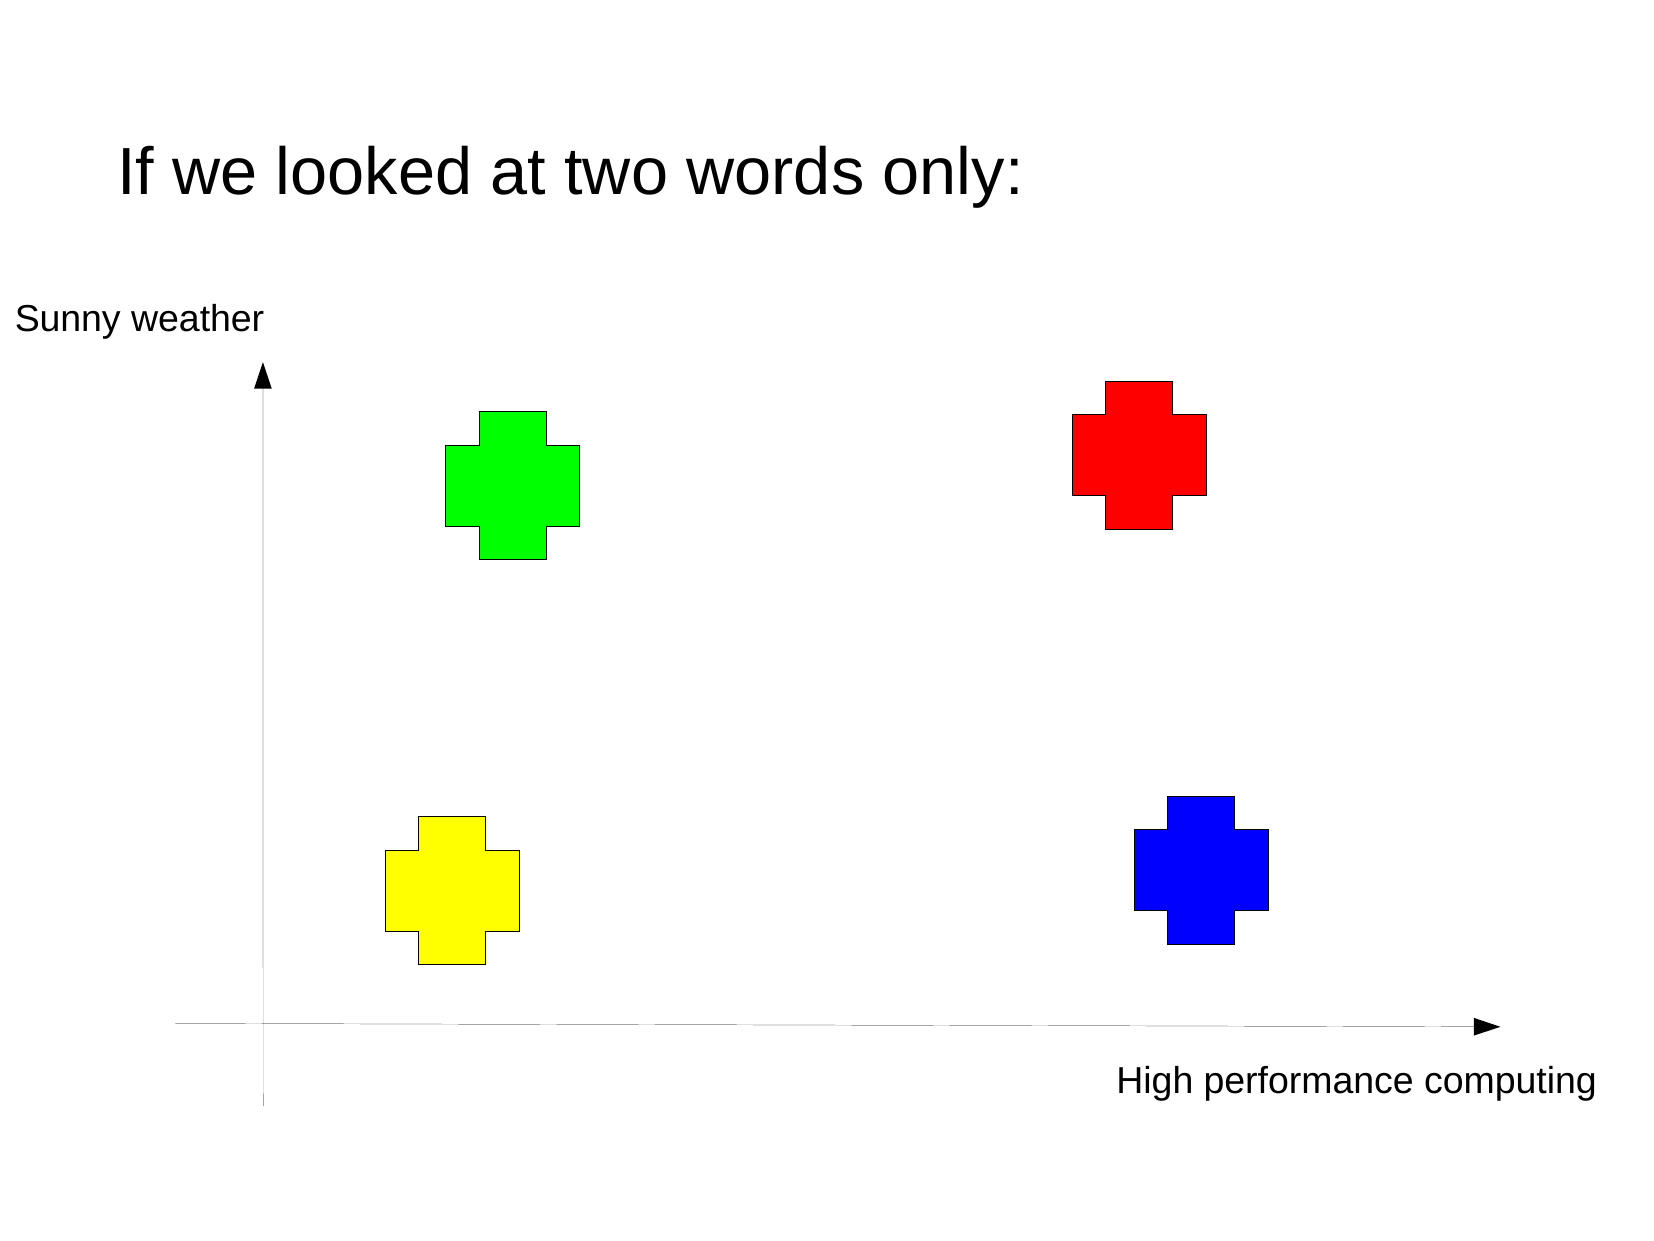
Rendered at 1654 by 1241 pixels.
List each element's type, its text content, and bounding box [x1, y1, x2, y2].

text_box [1072, 381, 1207, 530]
text_box High performance computing [1101, 1052, 1612, 1110]
text_box [385, 816, 520, 965]
text_box [445, 411, 580, 560]
text_box [1134, 796, 1269, 945]
text_box Sunny weather [0, 289, 331, 347]
text_box If we looked at two words only: [102, 126, 1041, 217]
